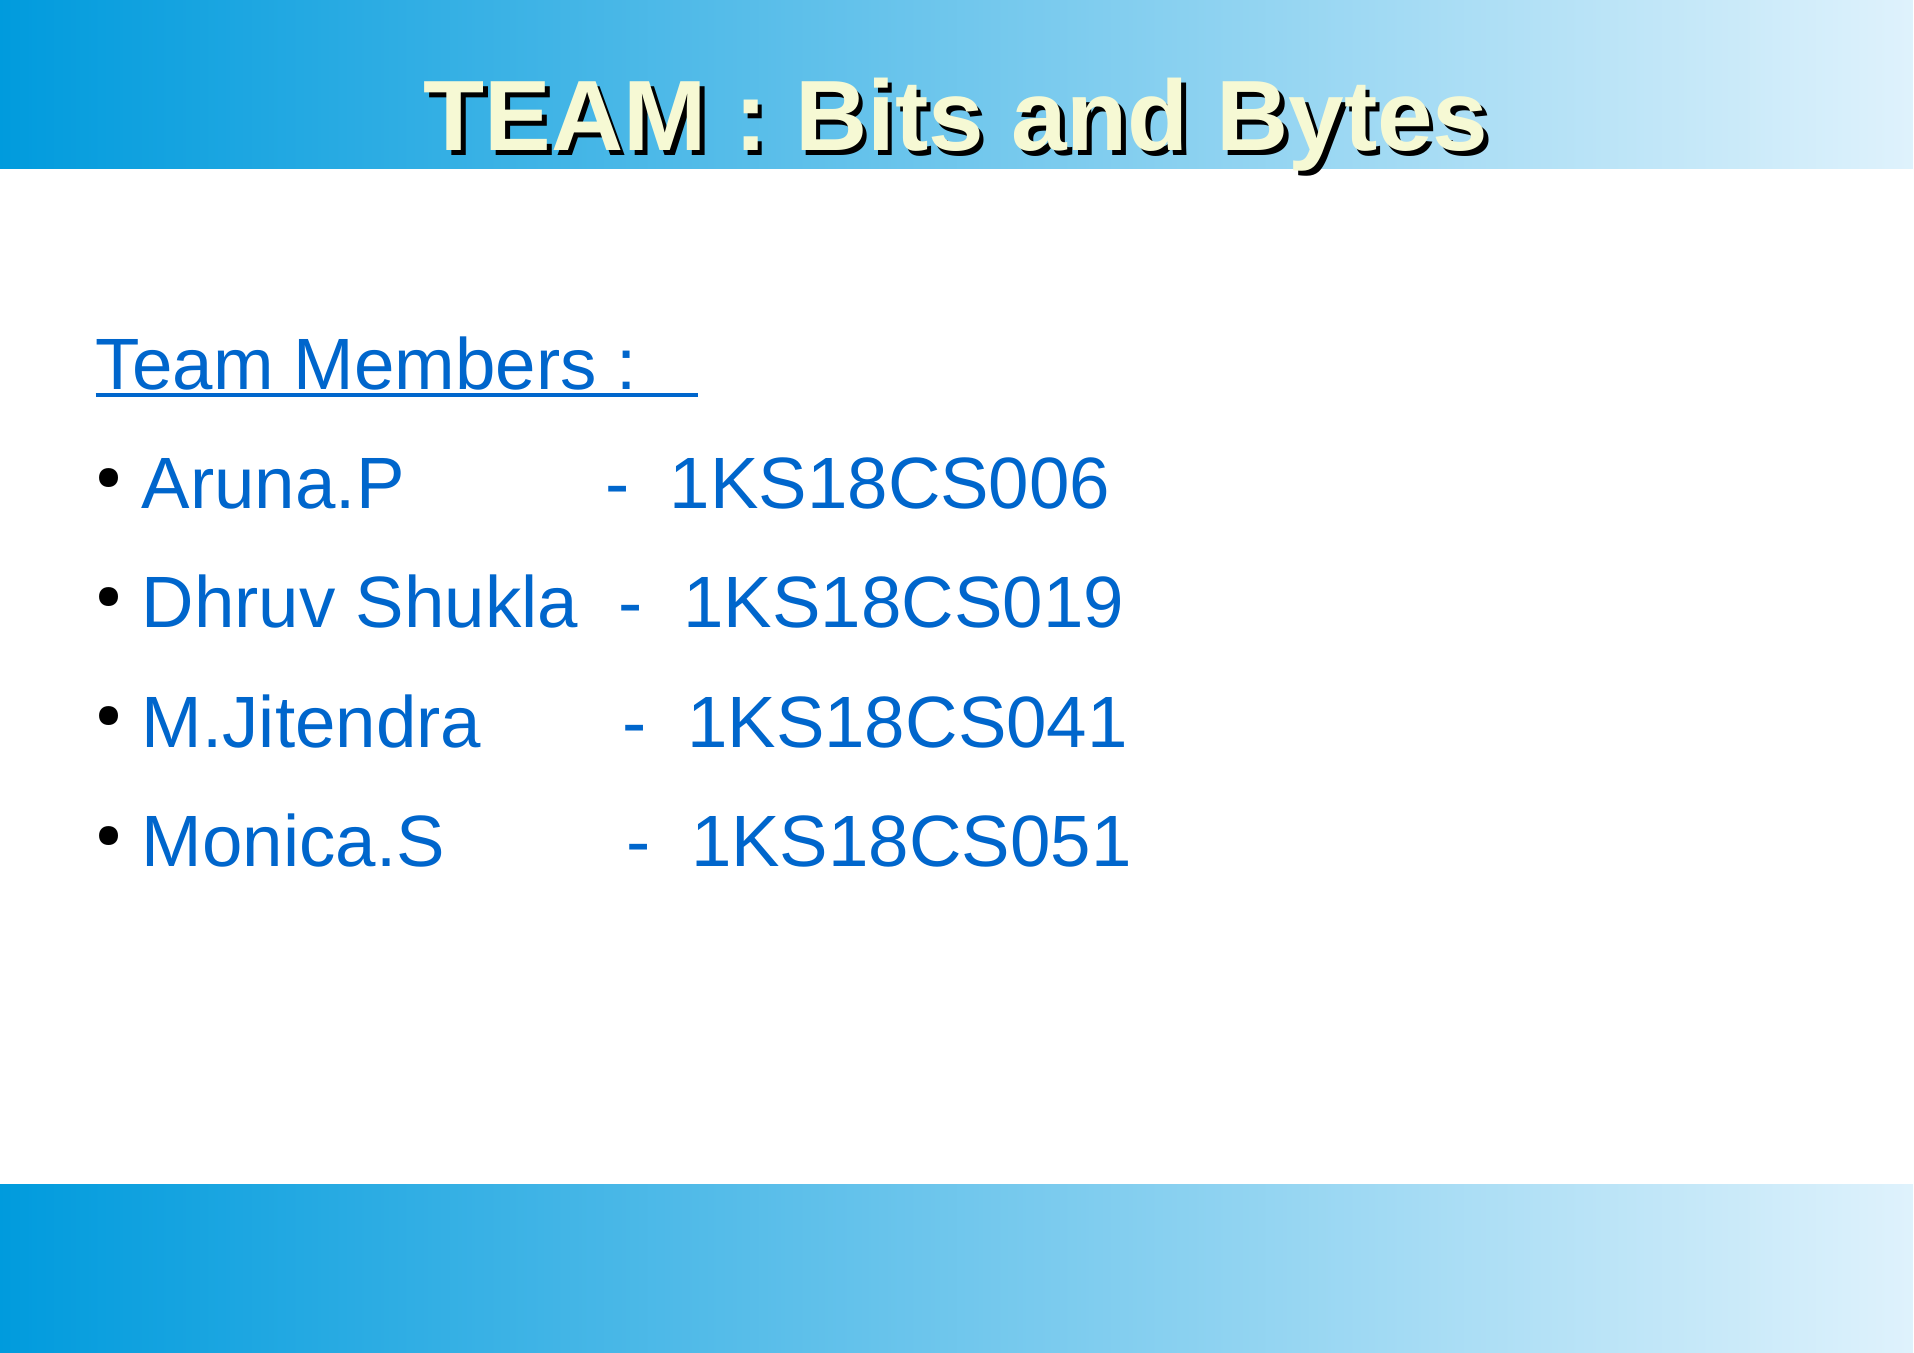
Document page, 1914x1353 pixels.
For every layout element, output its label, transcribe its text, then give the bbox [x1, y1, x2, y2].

list Team Members : Aruna.P - 1KS18CS006 Dhruv Shukla - 1KS18CS019 M.Jitendra - 1KS18CS041 Monica.S - 1KS18CS051 [95, 316, 1818, 1101]
title TEAM : Bits and Bytes [95, 53, 1818, 168]
